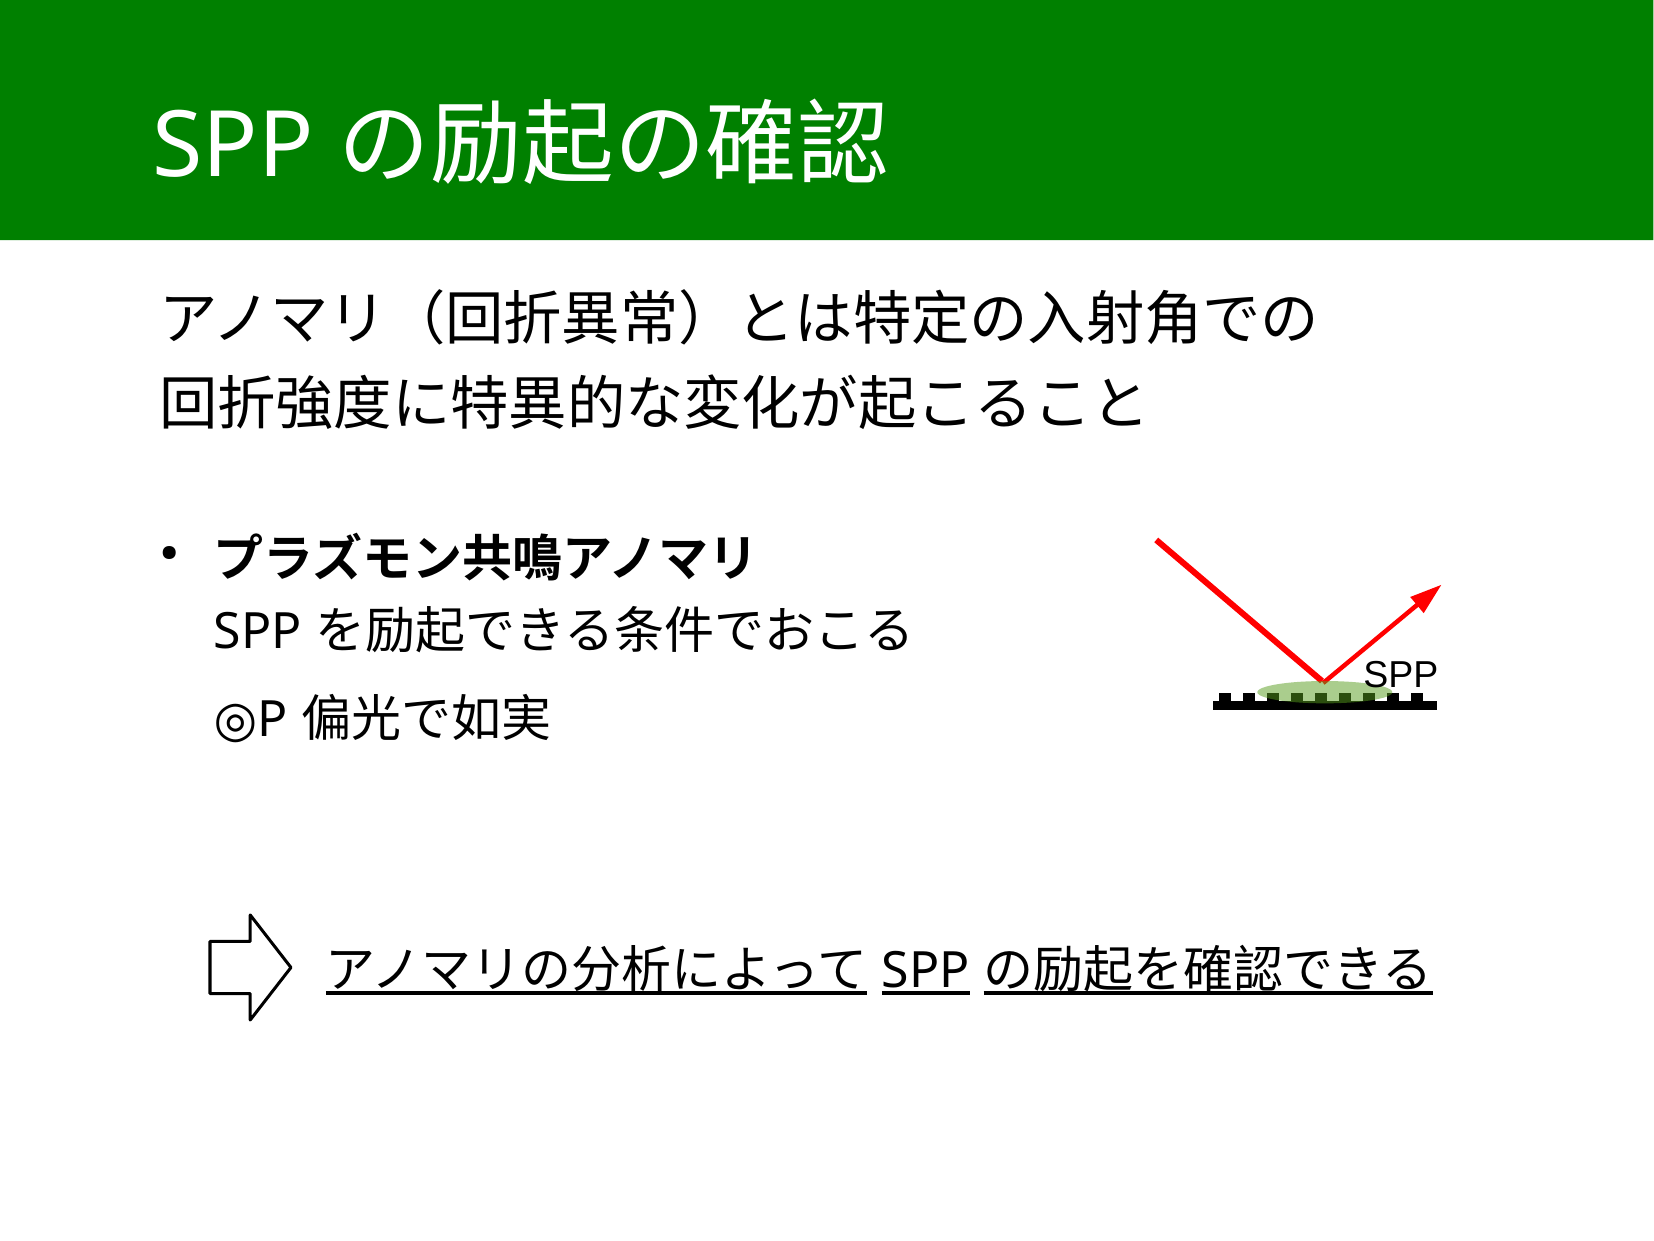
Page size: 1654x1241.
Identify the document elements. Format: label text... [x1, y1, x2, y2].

list アノマリ（回折異常）とは特定の入射角での 回折強度に特異的な変化が起こること [88, 272, 1551, 496]
text_box [0, 0, 1654, 241]
list プラズモン共鳴アノマリ SPPを励起できる条件でおこる ◎P偏光で如実 [142, 450, 1606, 796]
text_box SPP [1325, 659, 1476, 689]
list アノマリの分析によってSPPの励起を確認できる [255, 929, 1654, 1026]
title SPPの励起の確認 [152, 32, 1641, 241]
text_box [1257, 681, 1393, 704]
